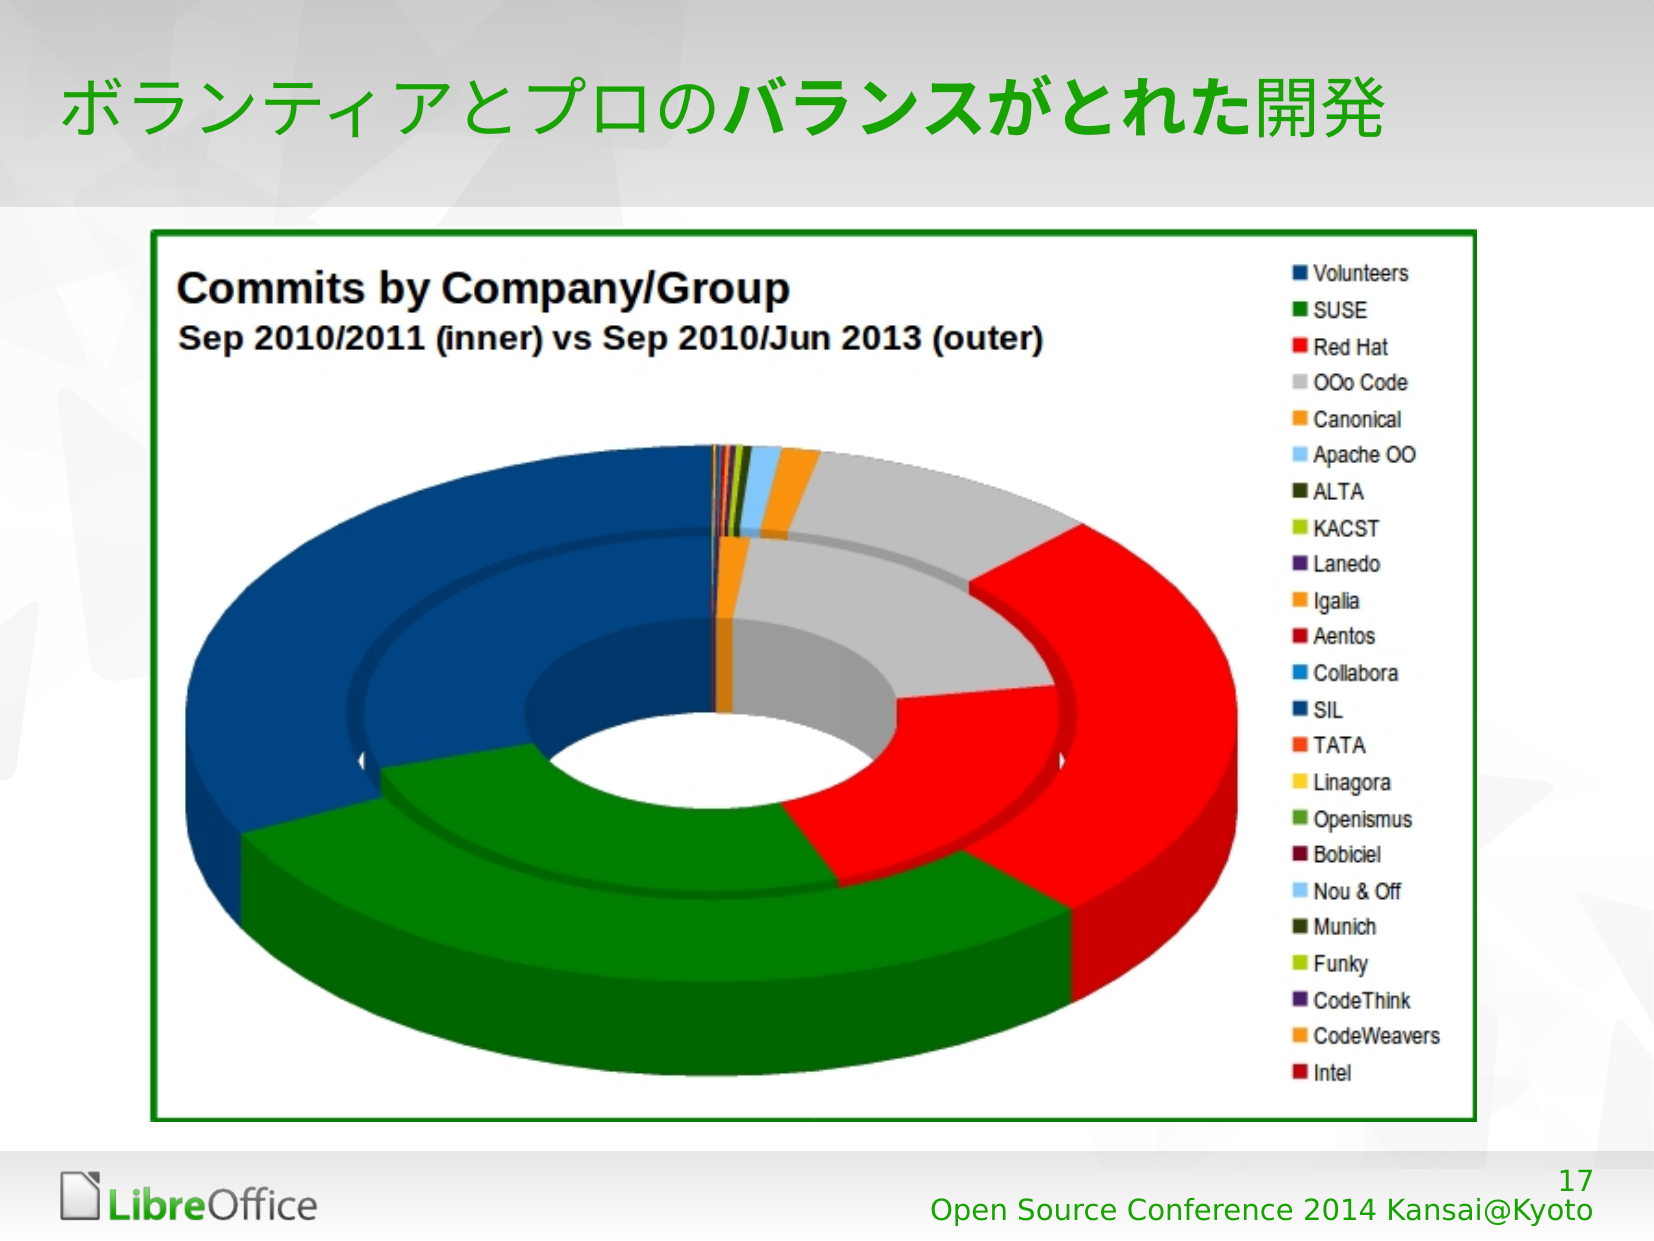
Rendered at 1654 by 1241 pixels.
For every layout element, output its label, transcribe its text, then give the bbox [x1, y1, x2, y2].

title ボランティアとプロのバランスがとれた開発 [59, 29, 1595, 178]
picture [41, 1152, 337, 1240]
picture [0, 0, 1654, 1169]
